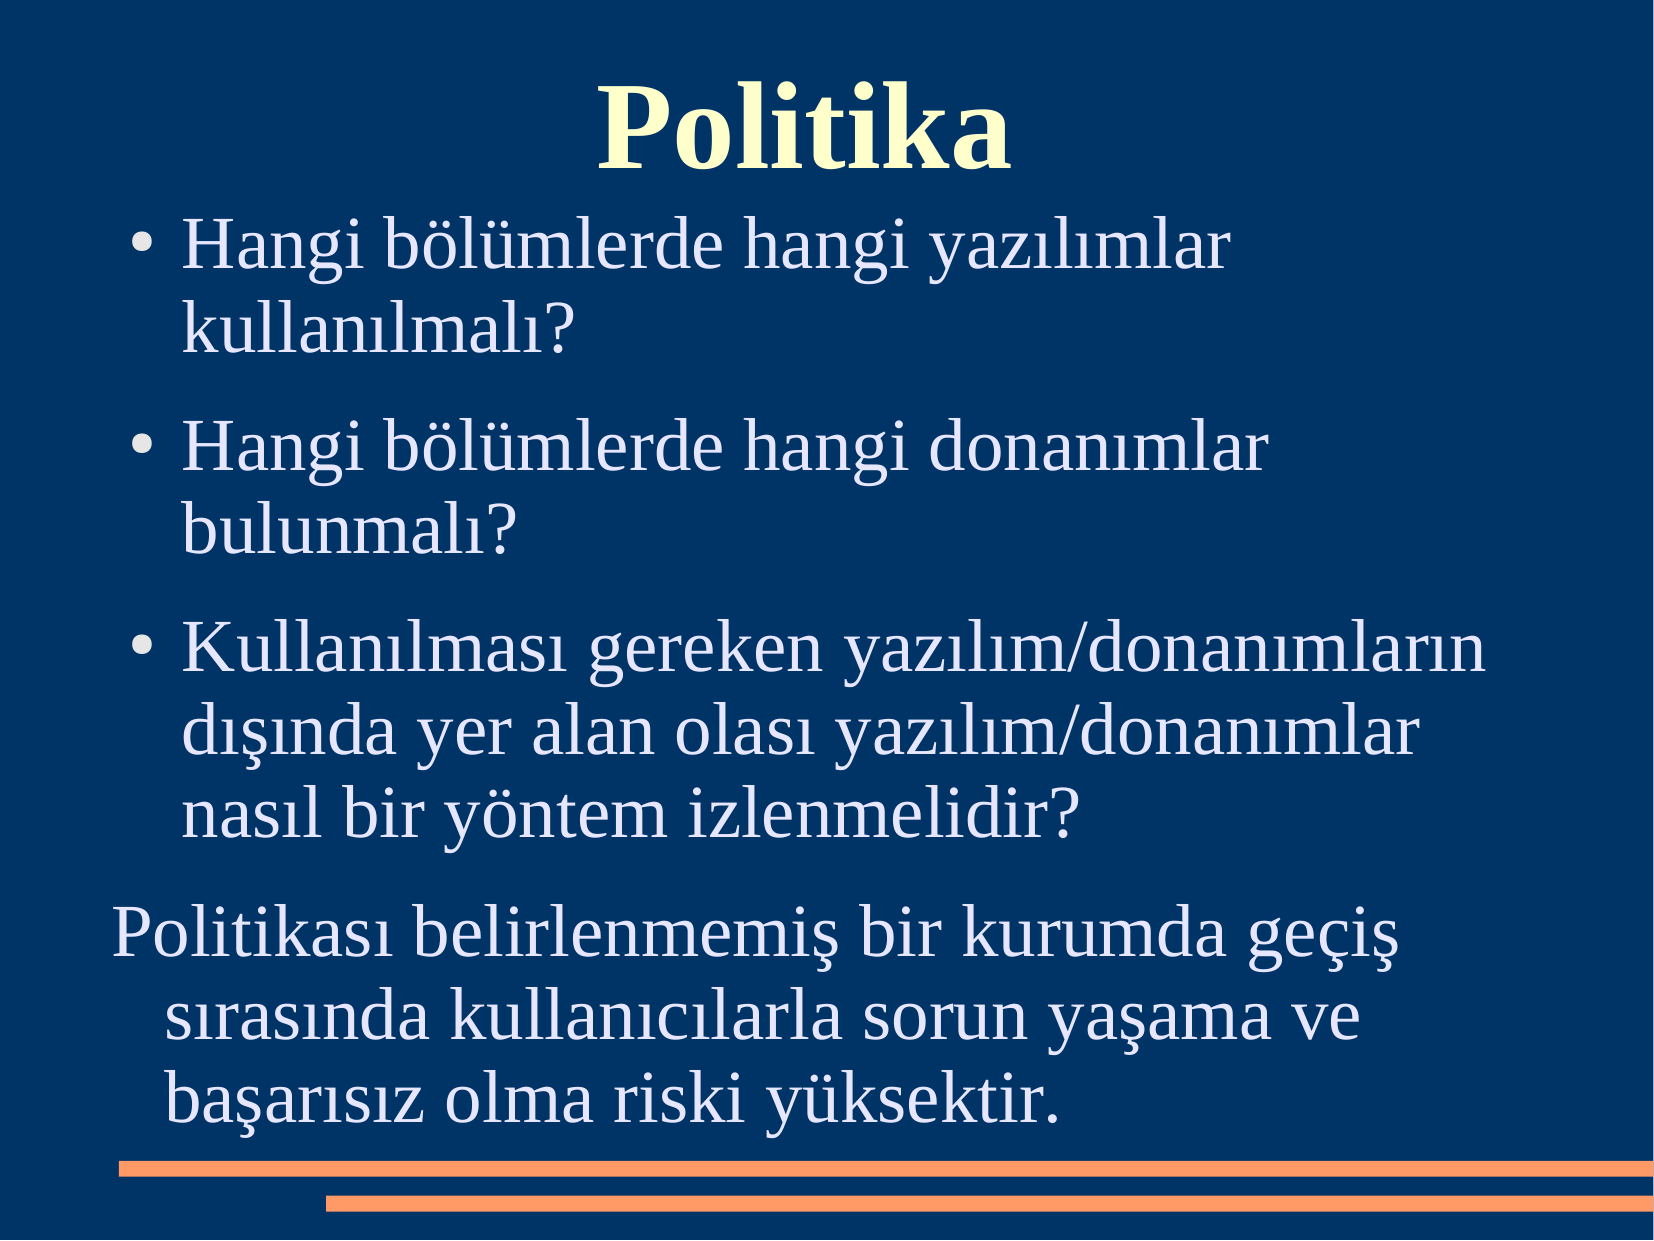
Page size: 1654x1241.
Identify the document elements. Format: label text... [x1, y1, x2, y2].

list Hangi bölümlerde hangi yazılımlar kullanılmalı? Hangi bölümlerde hangi donanımlar bulunmalı? Kullanılması gereken yazılım/donanımların dışında yer alan olası yazılım/donanımlar nasıl bir yöntem izlenmelidir? Politikası belirlenmemiş bir kurumda geçiş sırasında kullanıcılarla sorun yaşama ve başarısız olma riski yüksektir. [111, 202, 1502, 1139]
title Politika [87, 22, 1522, 230]
